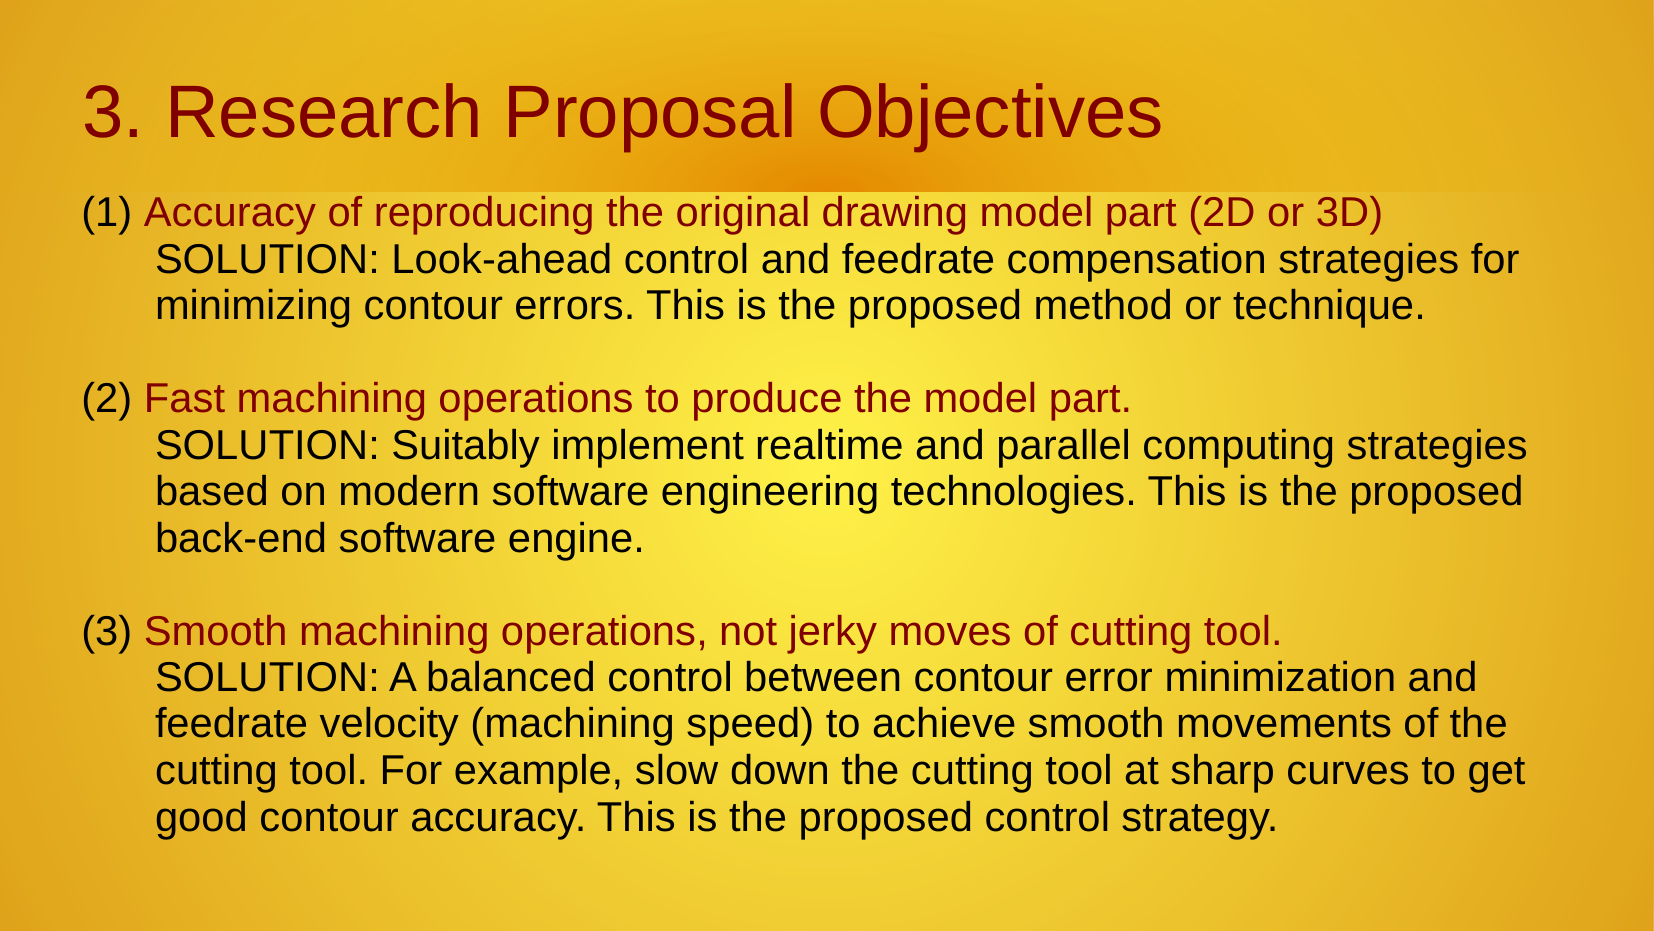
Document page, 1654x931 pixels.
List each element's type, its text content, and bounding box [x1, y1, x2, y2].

text_box (1) Accuracy of reproducing the original drawing model part (2D or 3D) SOLUTION: Look-ahead control and feedrate compensation strategies for minimizing contour errors. This is the proposed method or technique. (2) Fast machining operations to produce the model part. SOLUTION: Suitably implement realtime and parallel computing strategies based on modern software engineering technologies. This is the proposed back-end software engine. (3) Smooth machining operations, not jerky moves of cutting tool. SOLUTION: A balanced control between contour error minimization and feedrate velocity (machining speed) to achieve smooth movements of the cutting tool. For example, slow down the cutting tool at sharp curves to get good contour accuracy. This is the proposed control strategy. [81, 189, 1570, 863]
title 3. Research Proposal Objectives [82, 35, 1571, 189]
